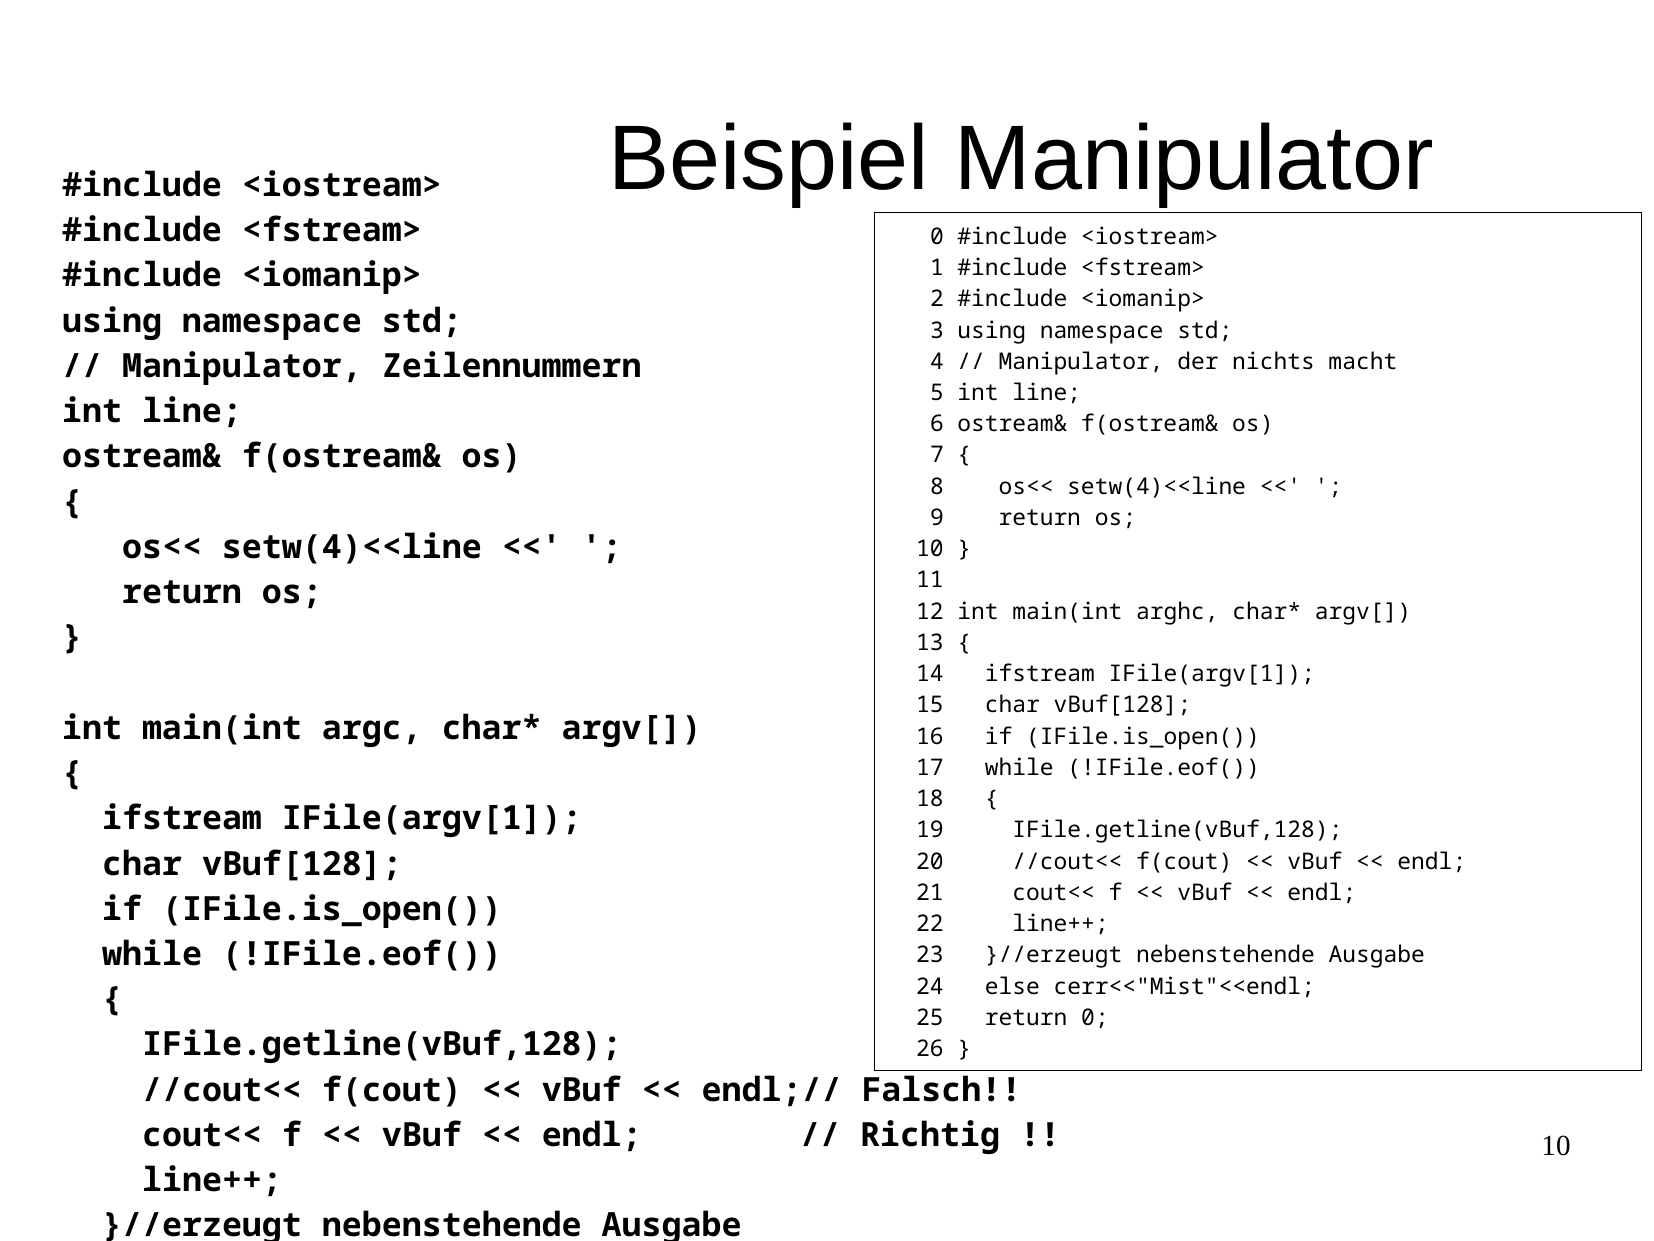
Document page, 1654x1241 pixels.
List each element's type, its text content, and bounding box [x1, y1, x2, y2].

text_box 0 #include <iostream> 1 #include <fstream> 2 #include <iomanip> 3 using namespace std; 4 // Manipulator, der nichts macht 5 int line; 6 ostream& f(ostream& os) 7 { 8 os<< setw(4)<<line <<' '; 9 return os; 10 } 11 12 int main(int arghc, char* argv[]) 13 { 14 ifstream IFile(argv[1]); 15 char vBuf[128]; 16 if (IFile.is_open()) 17 while (!IFile.eof()) 18 { 19 IFile.getline(vBuf,128); 20 //cout<< f(cout) << vBuf << endl; 21 cout<< f << vBuf << endl; 22 line++; 23 }//erzeugt nebenstehende Ausgabe 24 else cerr<<"Mist"<<endl; 25 return 0; 26 } [874, 212, 1642, 950]
text_box #include <iostream> #include <fstream> #include <iomanip> using namespace std; // Manipulator, Zeilennummern int line; ostream& f(ostream& os) { os<< setw(4)<<line <<' '; return os; } int main(int argc, char* argv[]) { ifstream IFile(argv[1]); char vBuf[128]; if (IFile.is_open()) while (!IFile.eof()) { IFile.getline(vBuf,128); //cout<< f(cout) << vBuf << endl;// Falsch!! cout<< f << vBuf << endl; // Richtig !! line++; }//erzeugt nebenstehende Ausgabe else cerr<<"Mist"<<endl; return 0; } [47, 153, 1087, 1241]
text_box #include <iostream> #include <fstream> #include <iomanip> using namespace std; // Manipulator, Zeilennummern int line; ostream& f(ostream& os) { os<< setw(4)<<line <<' '; return os; } int main(int argc, char* argv[]) { ifstream IFile(argv[1]); char vBuf[128]; if (IFile.is_open()) while (!IFile.eof()) { IFile.getline(vBuf,128); //cout<< f(cout) << vBuf << endl;// Falsch!! cout<< f << vBuf << endl; // Richtig !! line++; }//erzeugt nebenstehende Ausgabe else cerr<<"Mist"<<endl; return 0; } [875, 950, 1087, 1070]
title Beispiel Manipulator [472, 59, 1571, 212]
